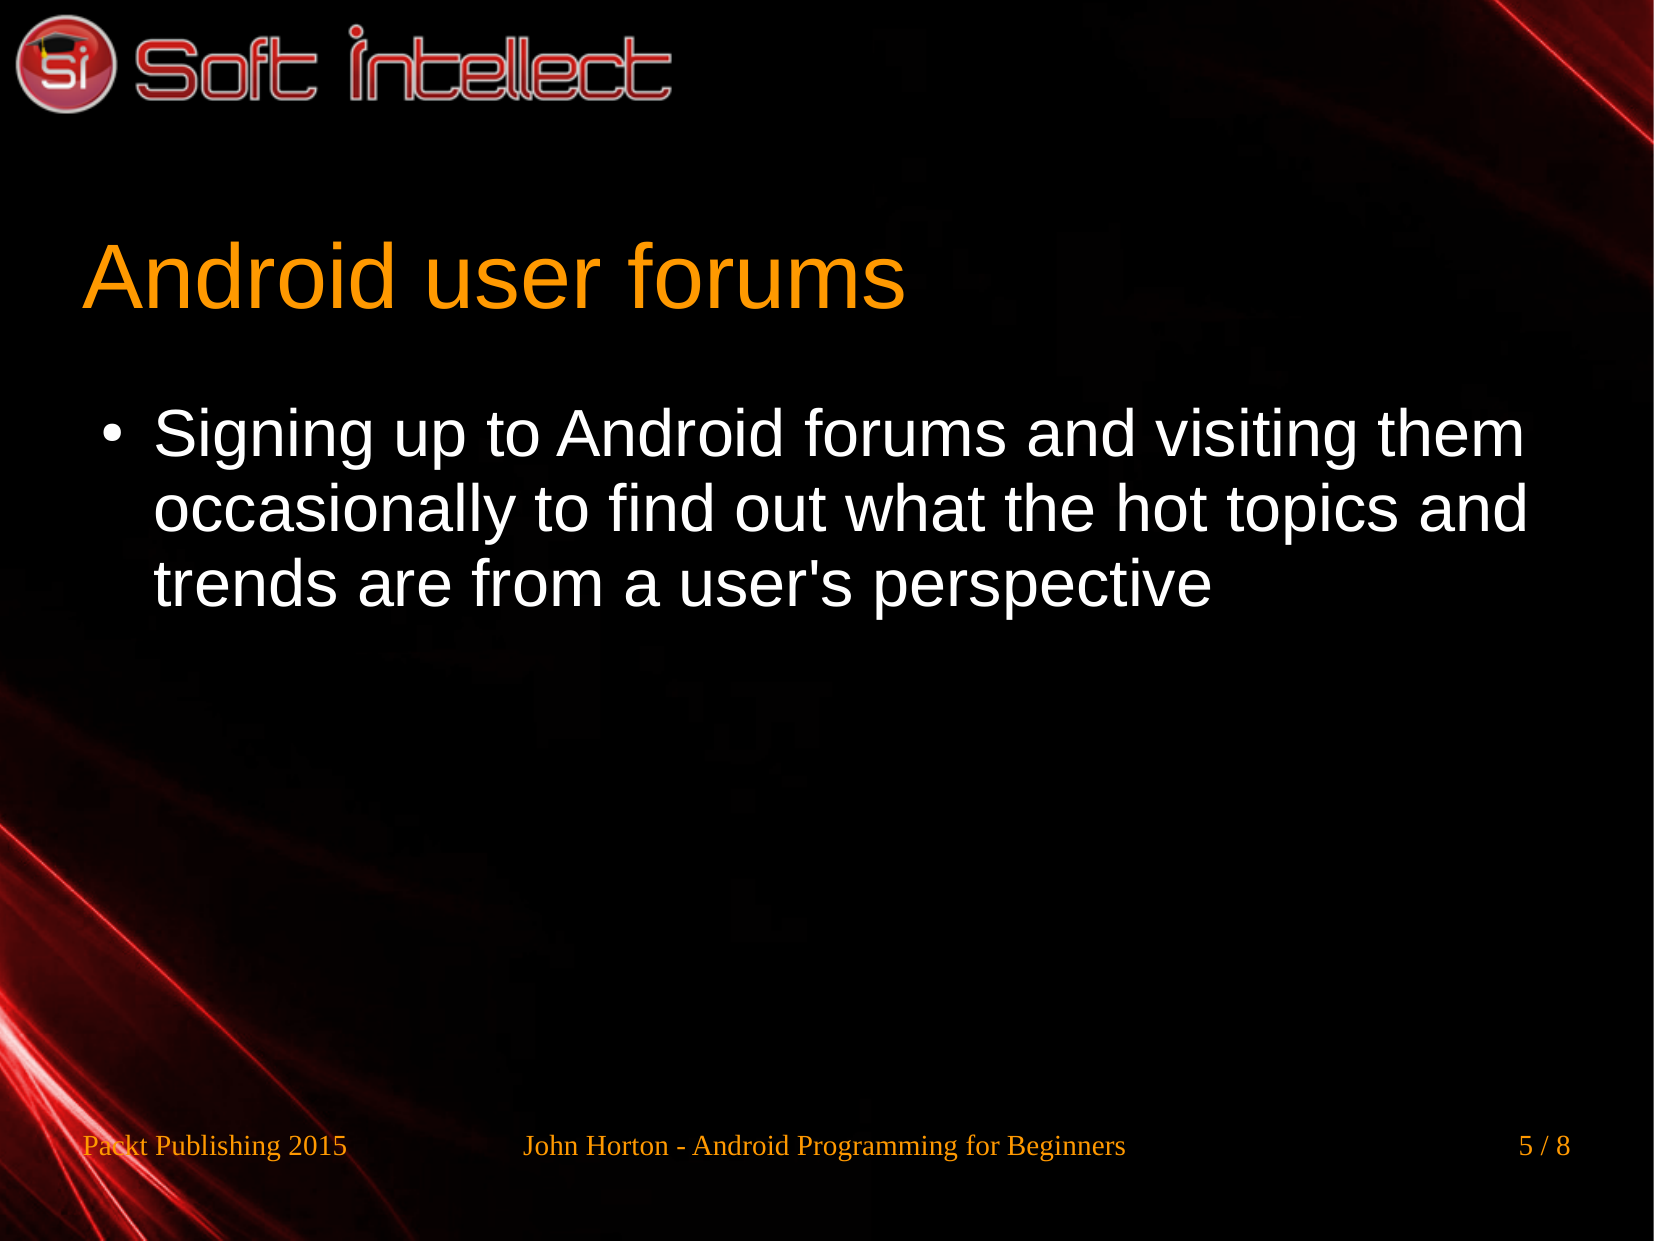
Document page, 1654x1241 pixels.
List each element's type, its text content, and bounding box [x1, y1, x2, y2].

title Android user forums [82, 173, 1571, 381]
list Signing up to Android forums and visiting them occasionally to find out what the hot topics and trends are from a user's perspective [82, 396, 1571, 1116]
picture [0, 0, 1654, 1241]
